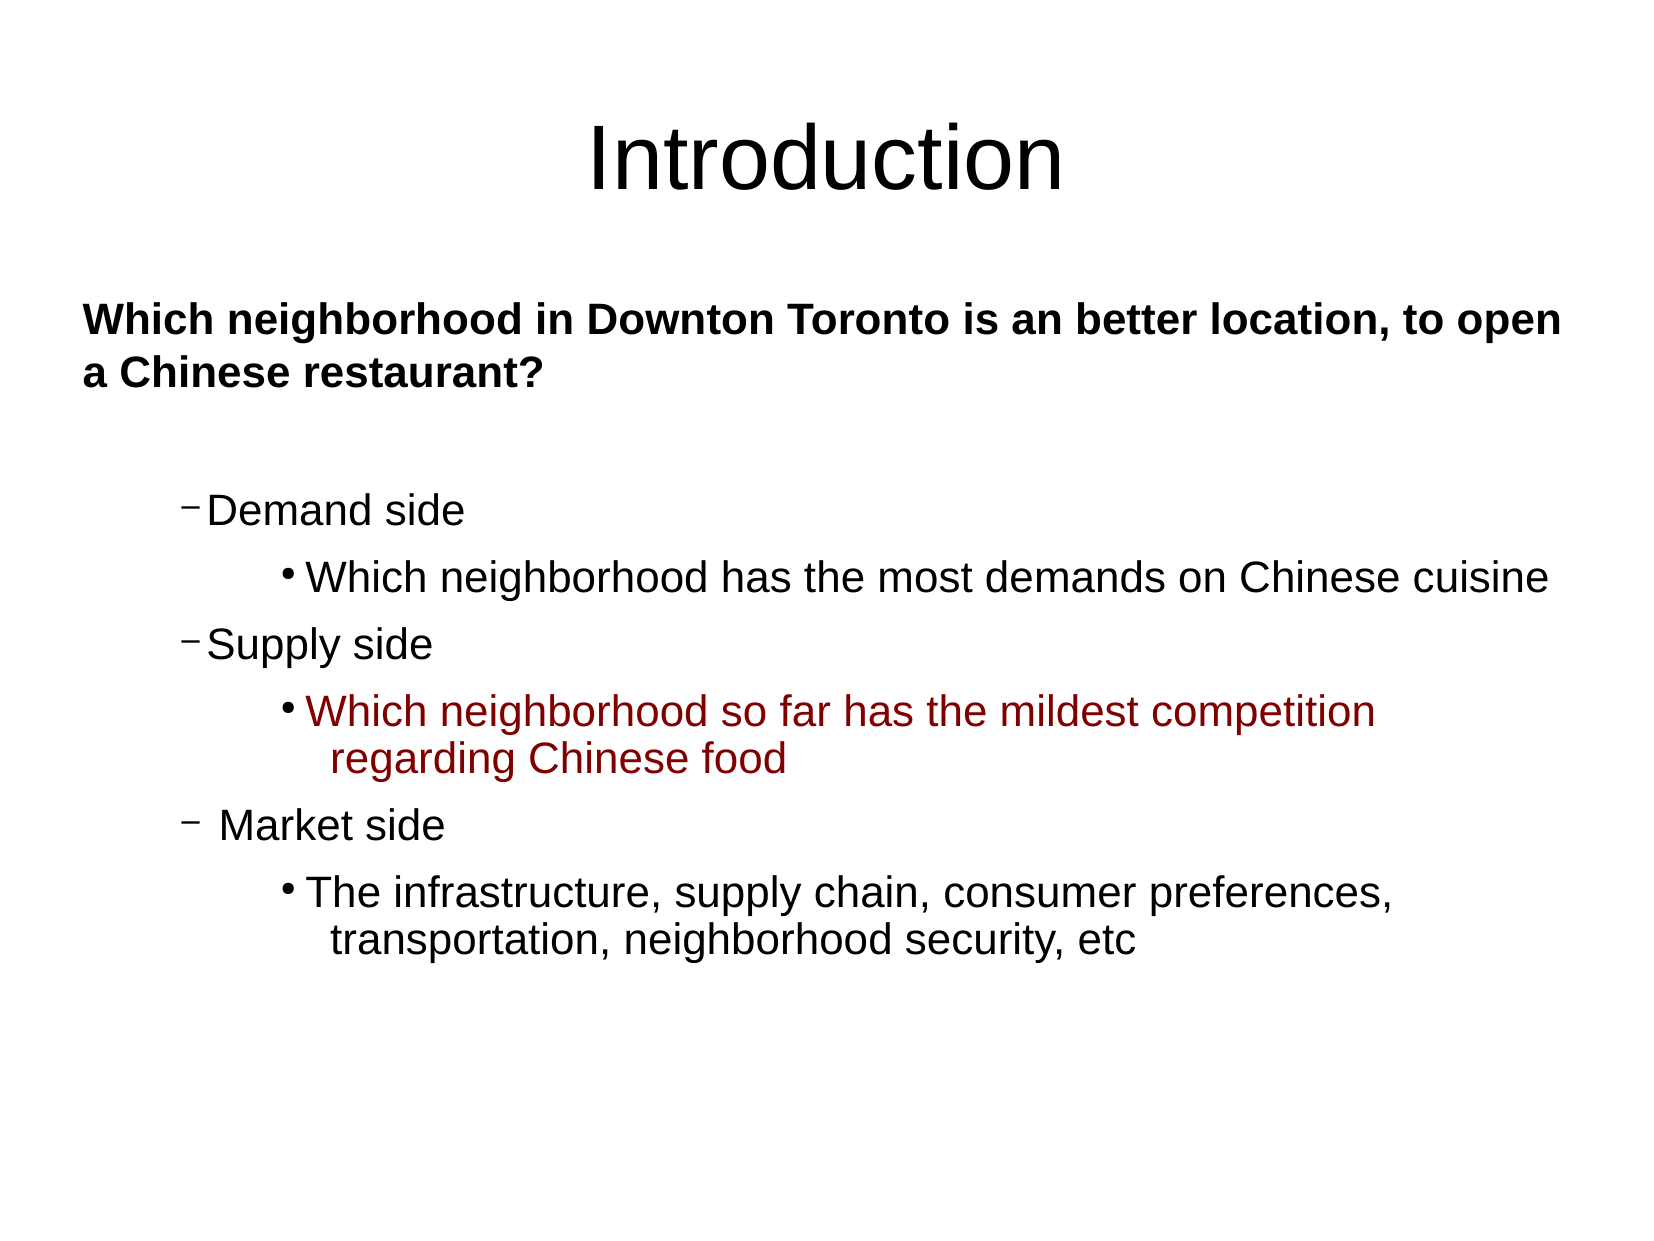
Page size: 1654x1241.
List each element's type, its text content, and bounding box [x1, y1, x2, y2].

list Which neighborhood in Downton Toronto is an better location, to open a Chinese restaurant? Demand side Which neighborhood has the most demands on Chinese cuisine Supply side Which neighborhood so far has the mildest competition regarding Chinese food Market side The infrastructure, supply chain, consumer preferences, transportation, neighborhood security, etc [82, 290, 1571, 1010]
title Introduction [82, 49, 1571, 257]
